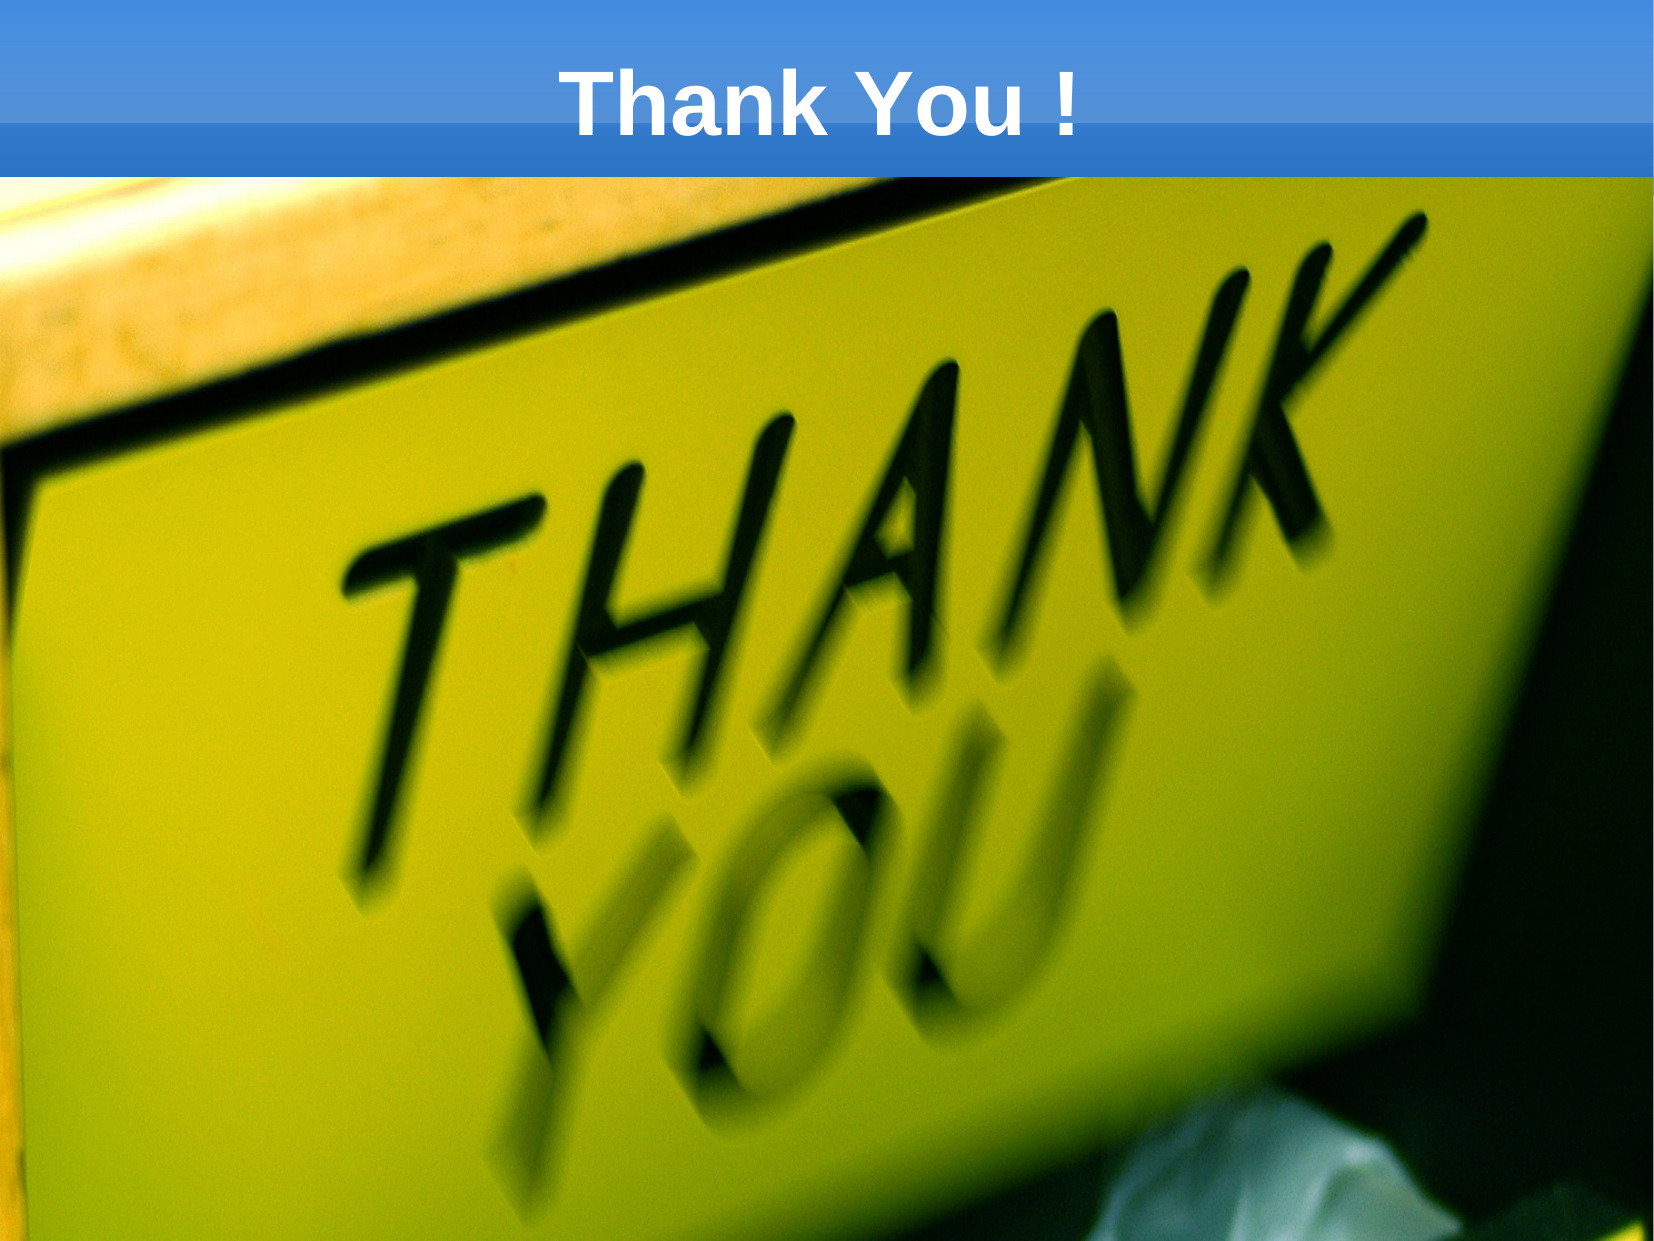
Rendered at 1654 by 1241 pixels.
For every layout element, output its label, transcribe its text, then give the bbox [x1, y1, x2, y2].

title Thank You ! [76, 0, 1565, 177]
picture [0, 0, 1654, 1241]
